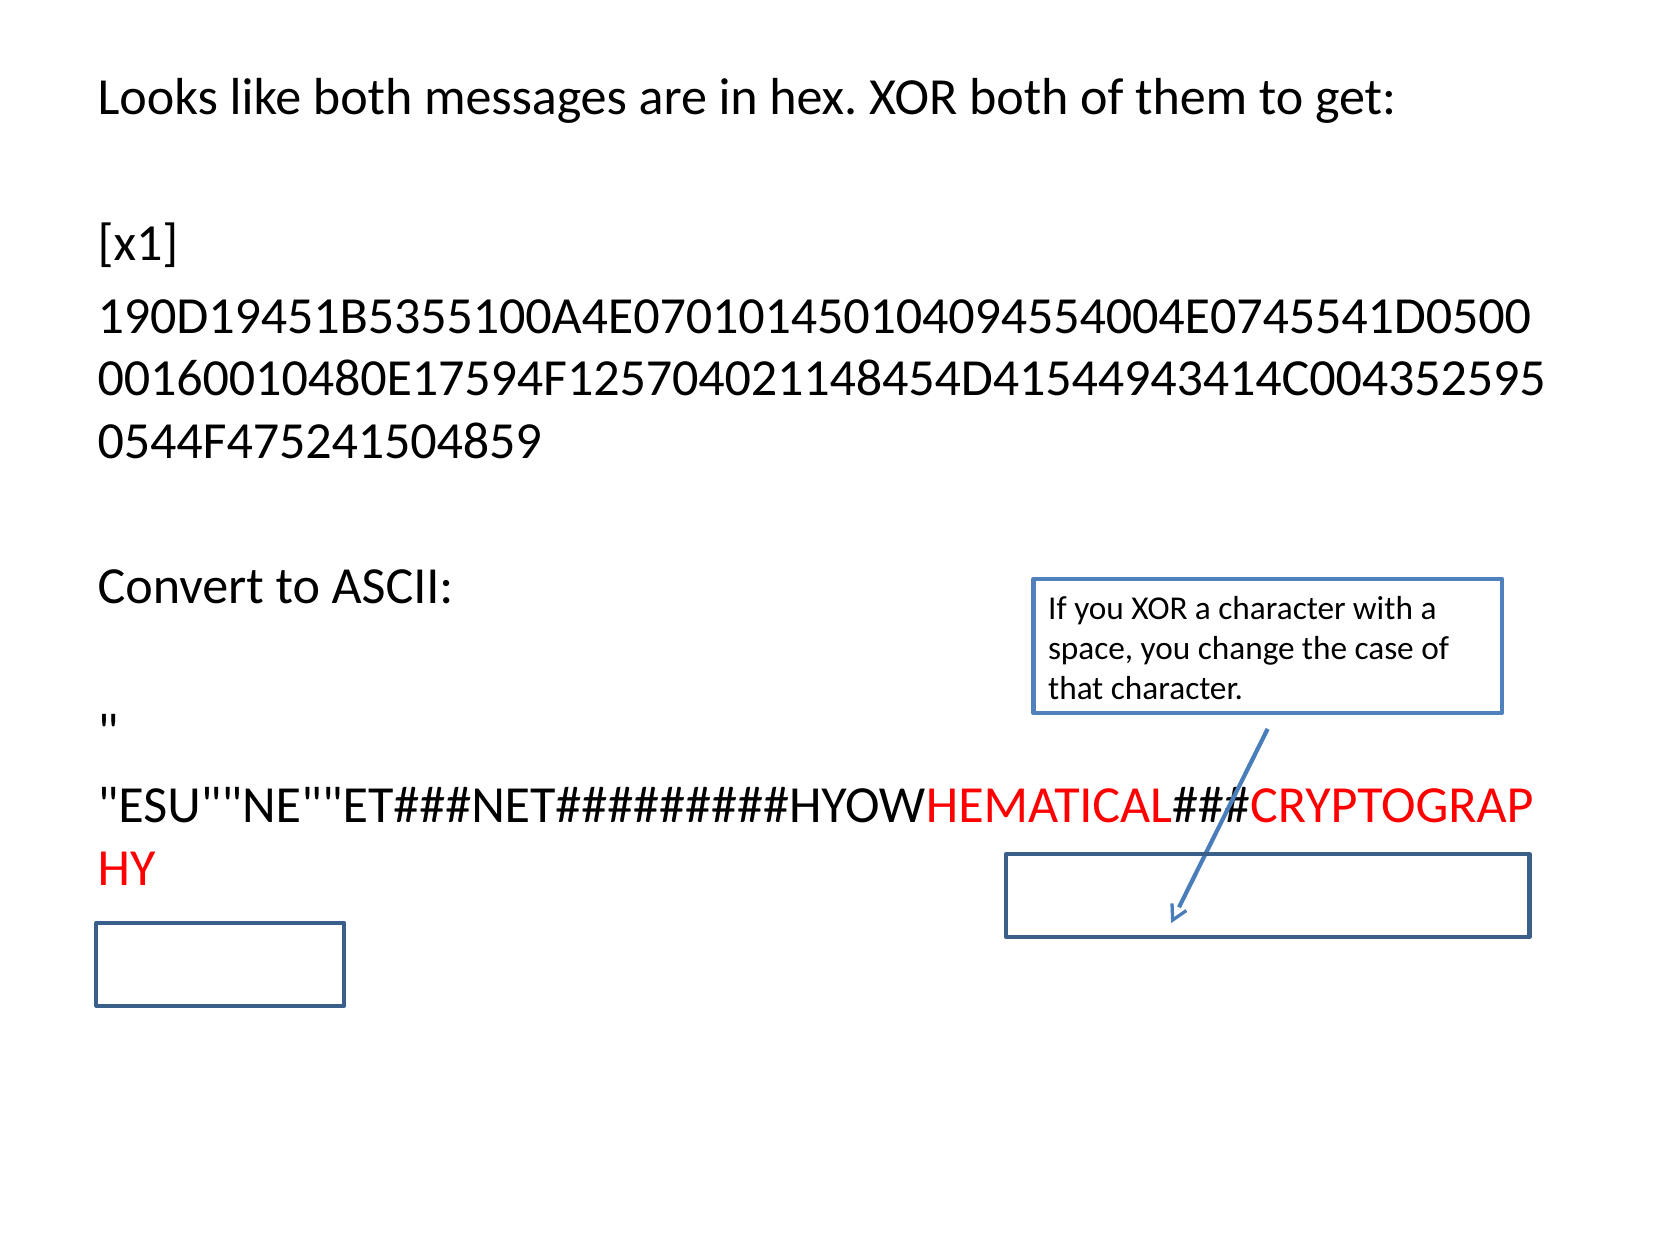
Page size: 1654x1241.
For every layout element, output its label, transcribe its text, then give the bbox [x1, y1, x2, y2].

list Looks like both messages are in hex. XOR both of them to get: [x1] 190D19451B5355100A4E070101450104094554004E0745541D050000160010480E17594F125704021148454D41544943414C0043525950544F475241504859 Convert to ASCII: " "ESU""NE""ET###NET#########HYOWHEMATICAL###CRYPTOGRAPHY [82, 55, 1571, 1108]
text_box If you XOR a character with a space, you change the case of that character. [1033, 578, 1502, 714]
